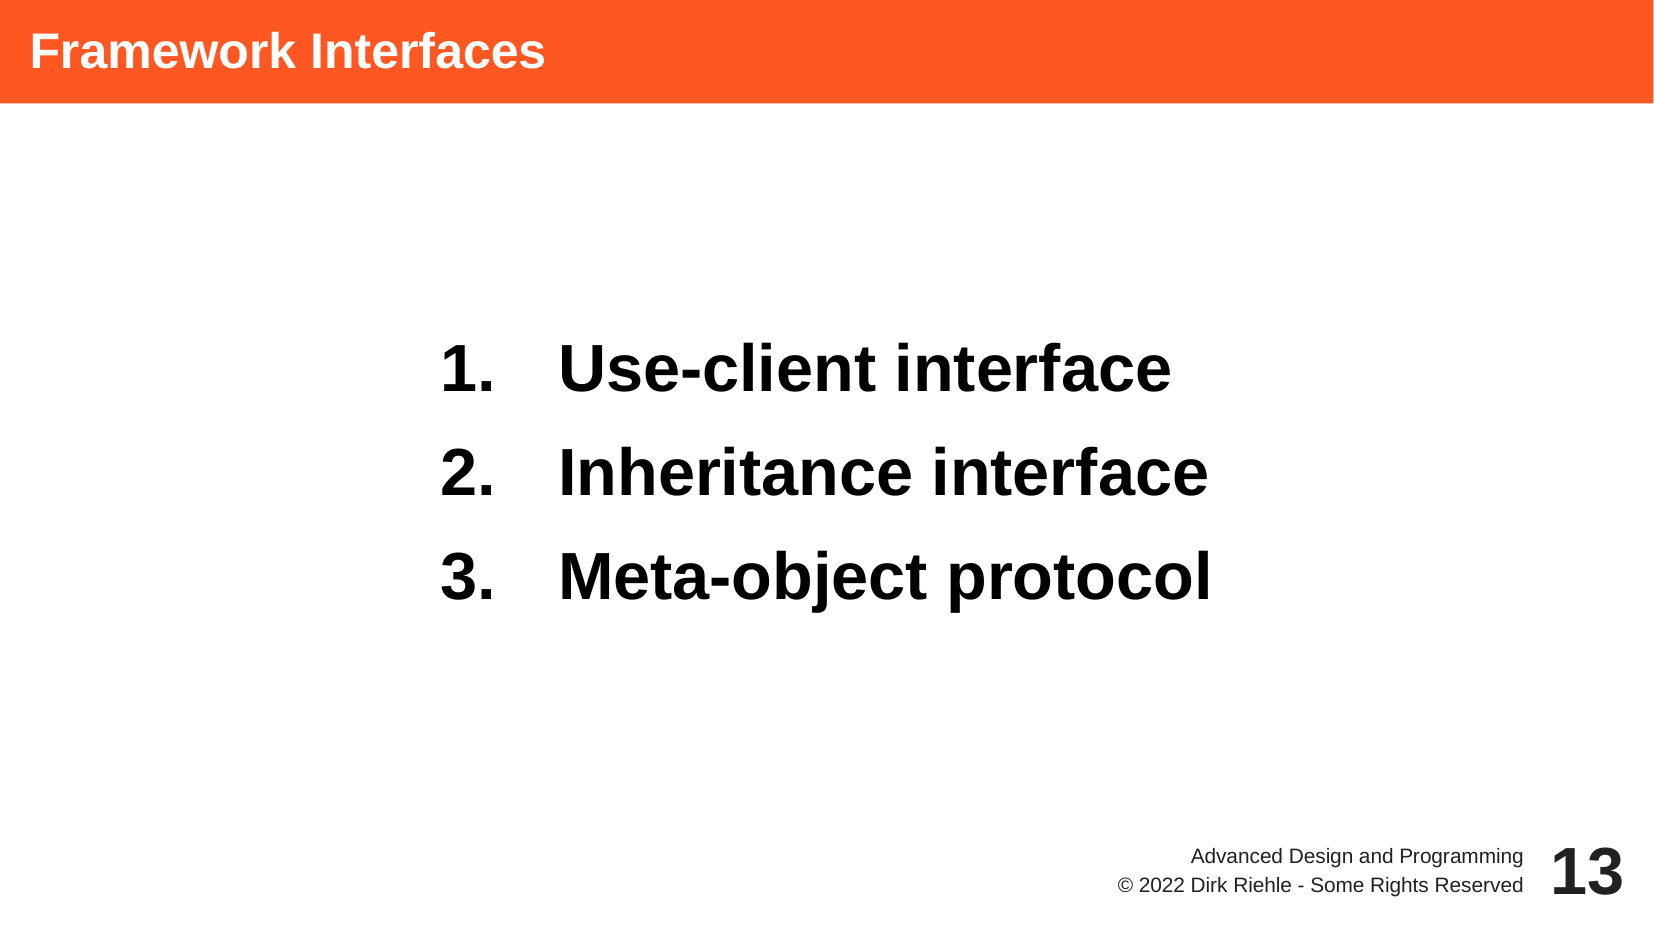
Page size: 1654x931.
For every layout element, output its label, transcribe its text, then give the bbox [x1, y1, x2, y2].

title Framework Interfaces [0, 0, 1654, 104]
subtitle Use-client interface Inheritance interface Meta-object protocol [29, 132, 1625, 813]
